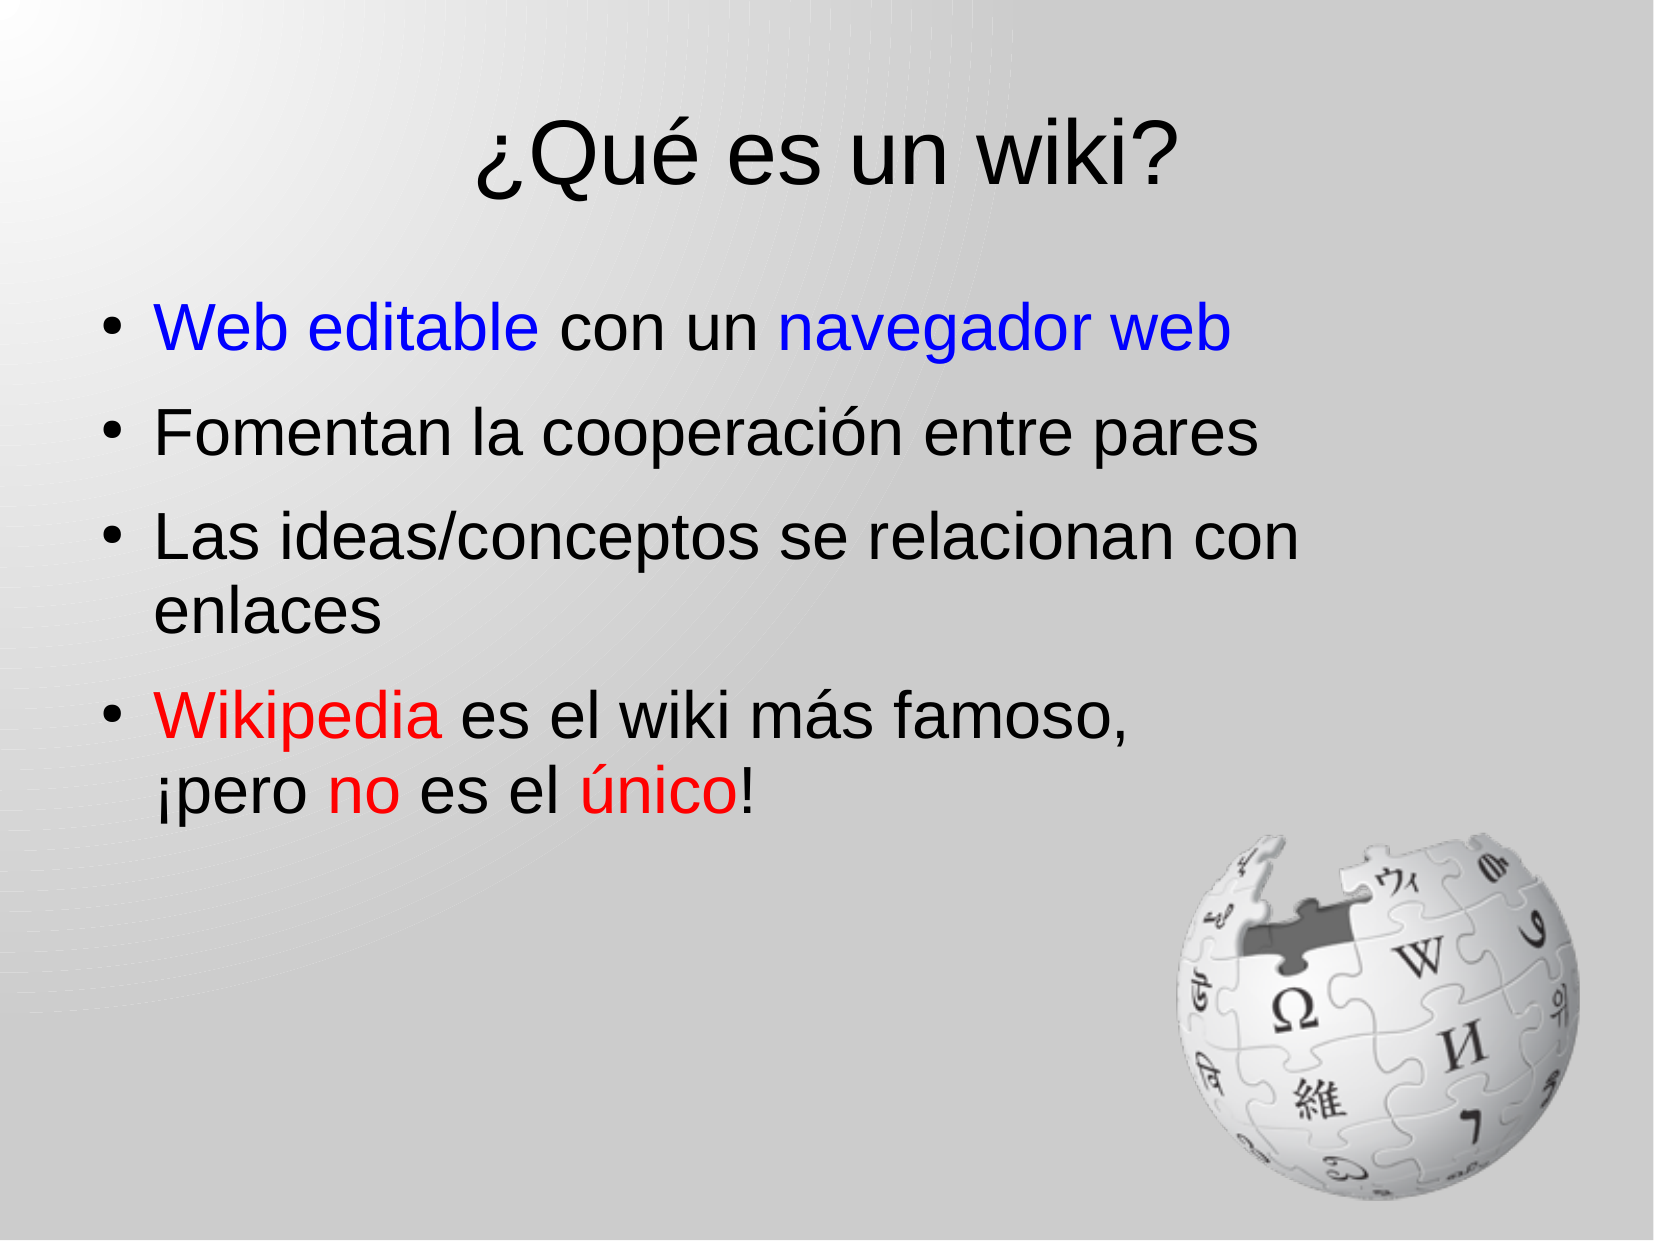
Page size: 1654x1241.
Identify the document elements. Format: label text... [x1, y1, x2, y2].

picture [1169, 788, 1586, 1205]
title ¿Qué es un wiki? [82, 49, 1571, 257]
list Web editable con un navegador web Fomentan la cooperación entre pares Las ideas/conceptos se relacionan con enlaces Wikipedia es el wiki más famoso, ¡pero no es el único! [82, 290, 1538, 1109]
